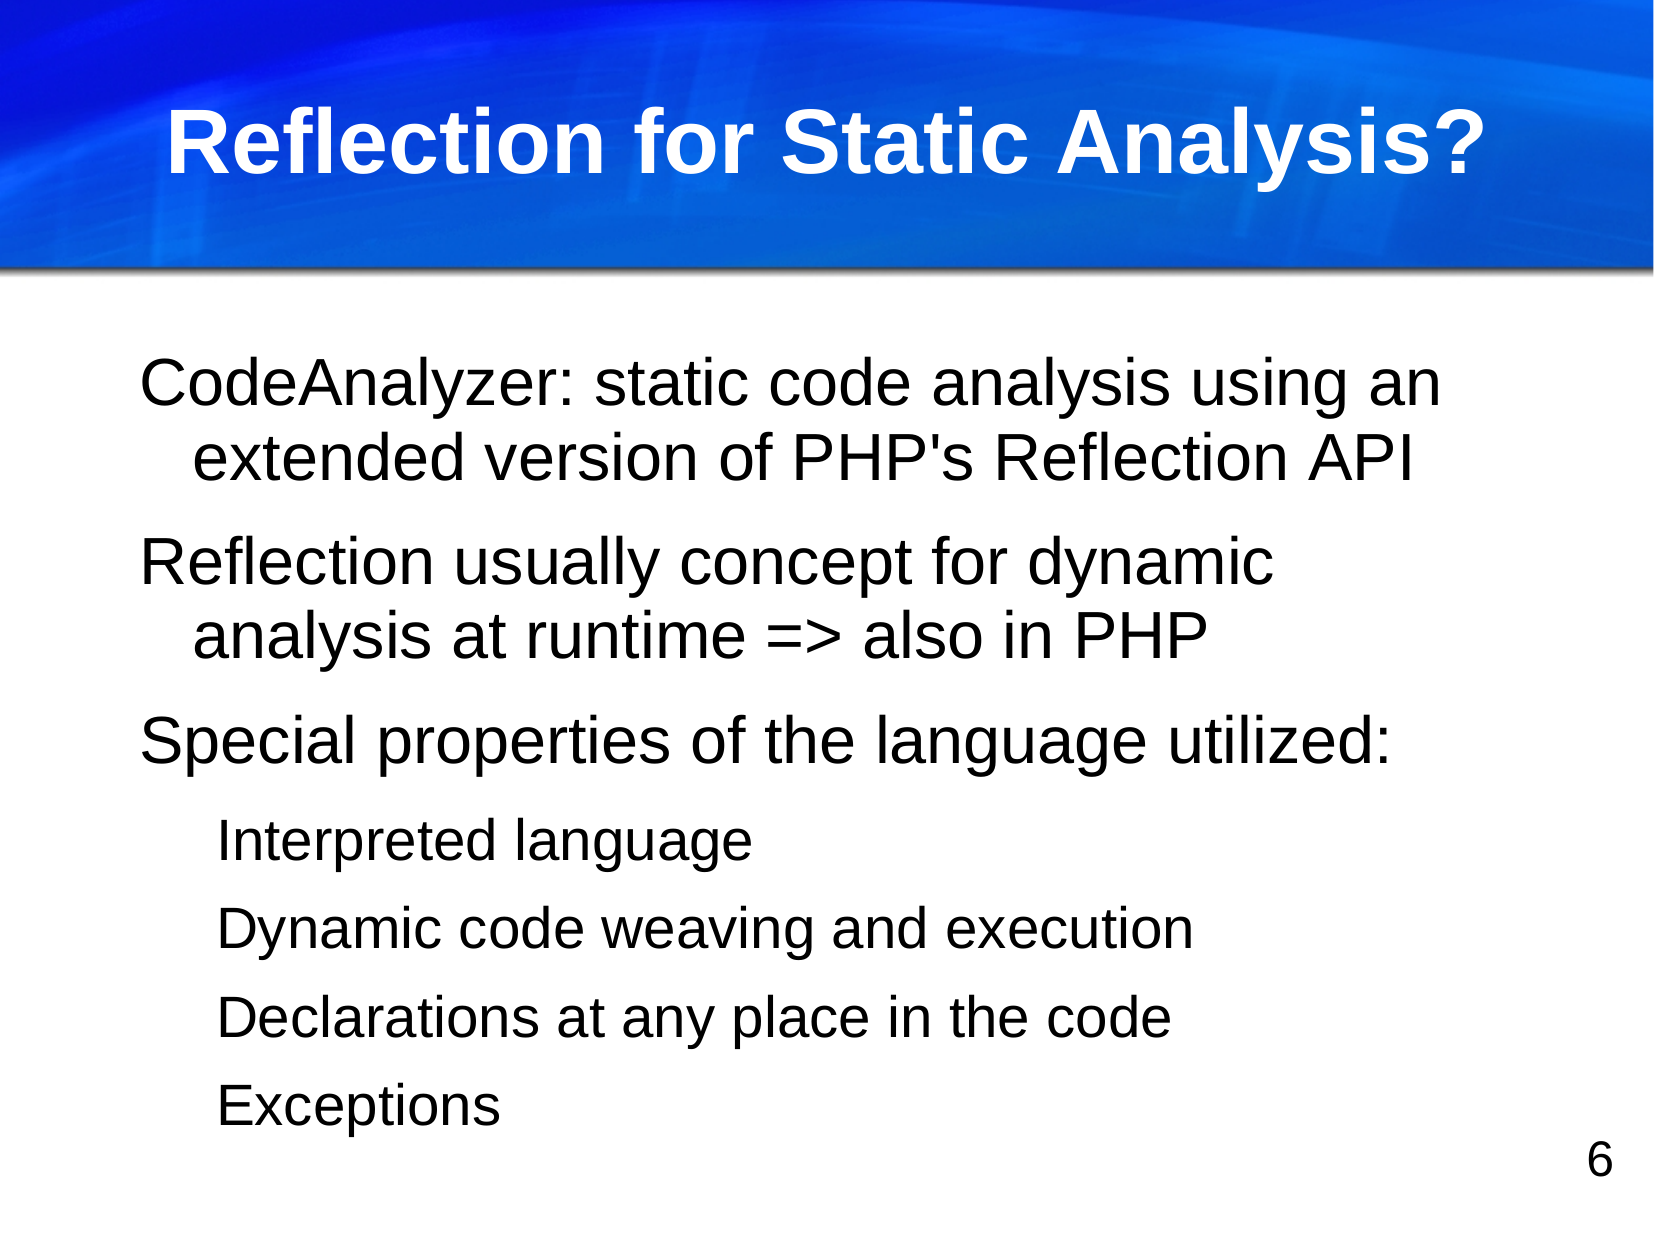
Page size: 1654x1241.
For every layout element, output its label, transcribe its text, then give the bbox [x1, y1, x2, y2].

list CodeAnalyzer: static code analysis using an extended version of PHP's Reflection API Reflection usually concept for dynamic analysis at runtime => also in PHP Special properties of the language utilized: Interpreted language Dynamic code weaving and execution Declarations at any place in the code Exceptions [121, 344, 1534, 1139]
title Reflection for Static Analysis? [121, 37, 1534, 246]
picture [0, 0, 1654, 1241]
